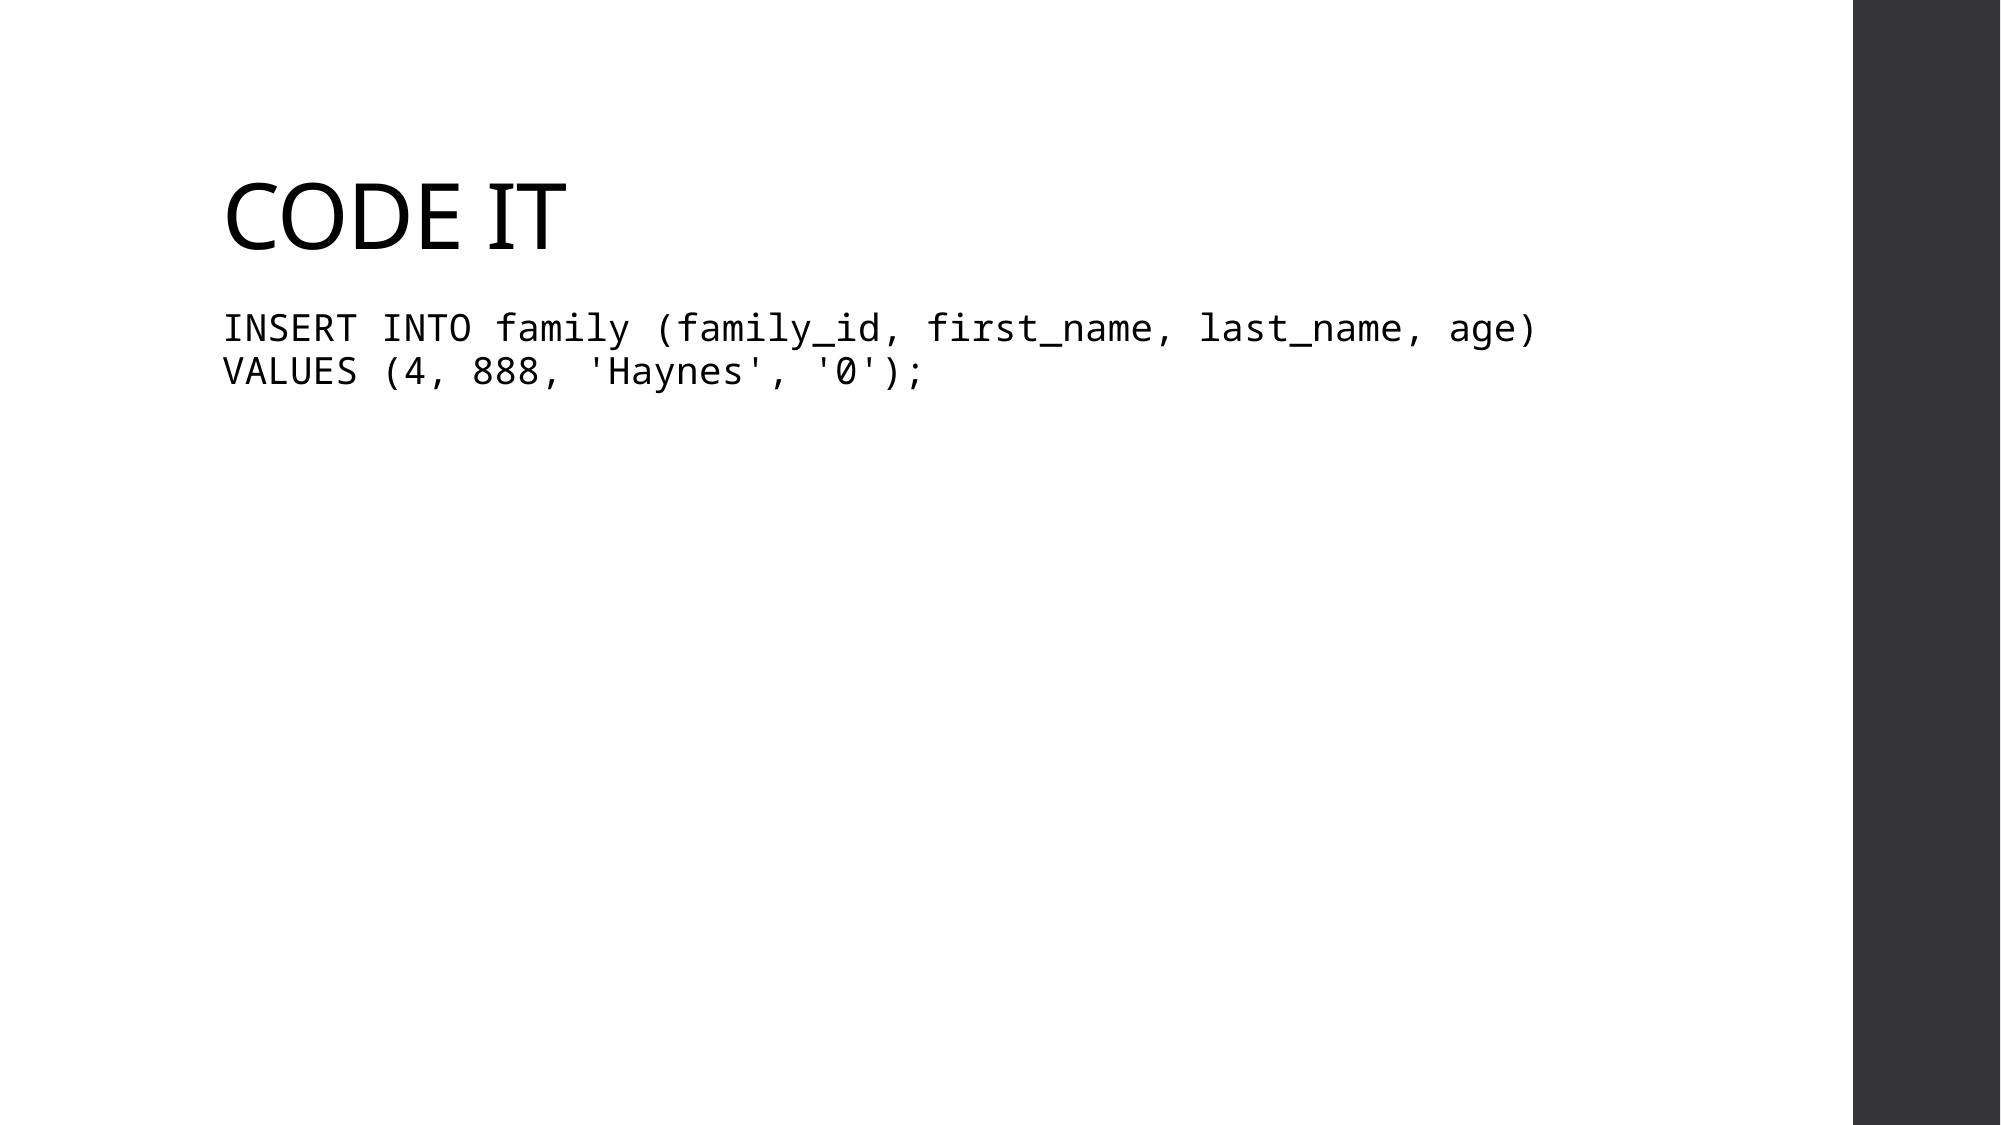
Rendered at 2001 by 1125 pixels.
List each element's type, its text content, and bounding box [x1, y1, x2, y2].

list INSERT INTO family (family_id, first_name, last_name, age) VALUES (4, 888, 'Haynes', '0'); [206, 299, 1617, 1014]
title CODE IT [206, 60, 1797, 278]
